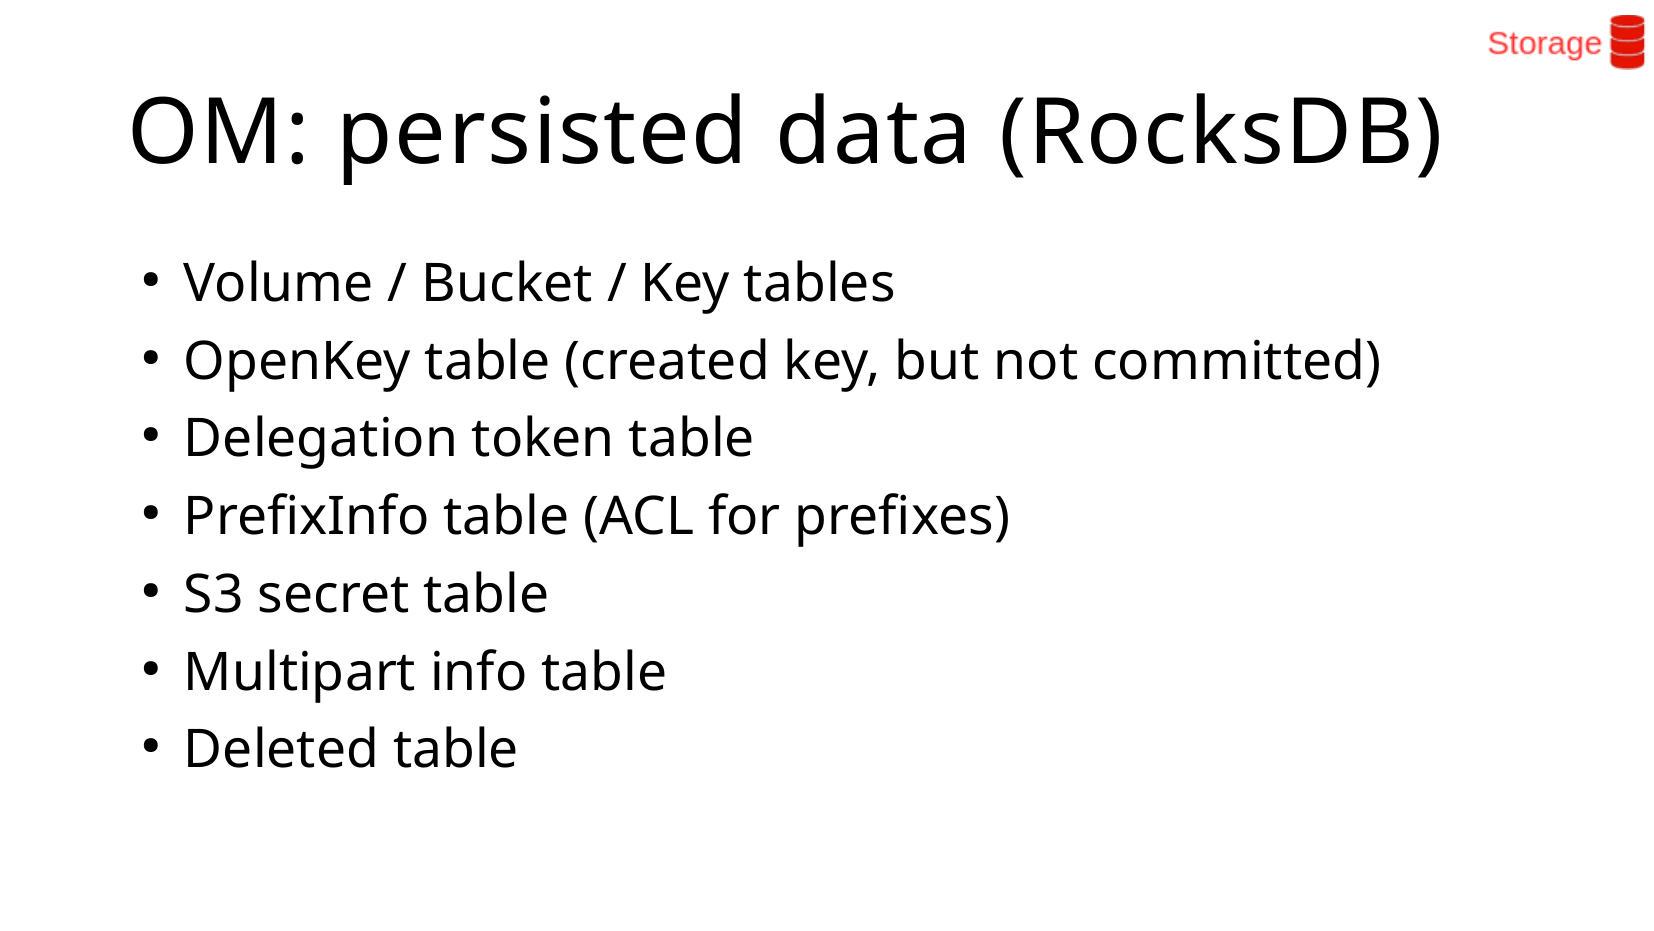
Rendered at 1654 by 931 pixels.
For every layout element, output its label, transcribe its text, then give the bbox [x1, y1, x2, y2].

list Volume / Bucket / Key tables OpenKey table (created key, but not committed) Delegation token table PrefixInfo table (ACL for prefixes) S3 secret table Multipart info table Deleted table [127, 244, 1527, 784]
title OM: persisted data (RocksDB) [127, 69, 1654, 187]
picture [1488, 15, 1646, 70]
